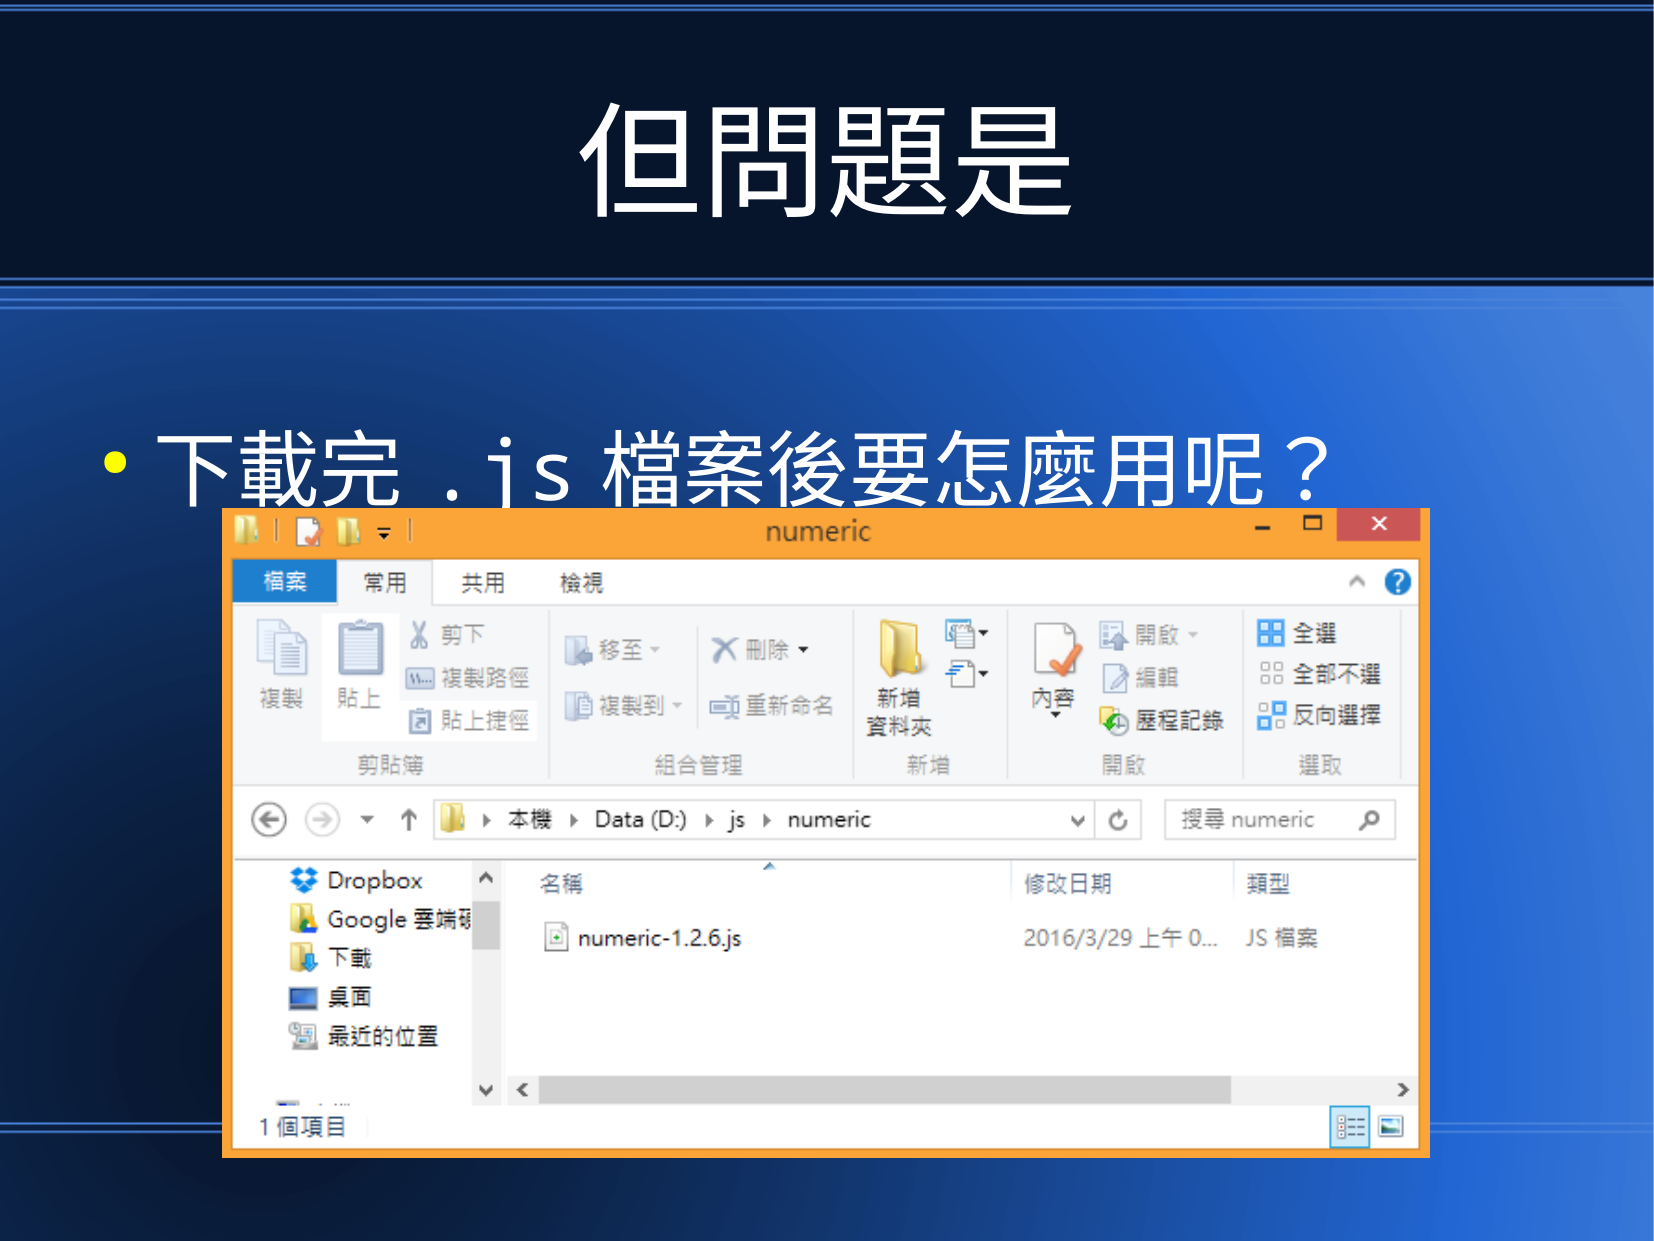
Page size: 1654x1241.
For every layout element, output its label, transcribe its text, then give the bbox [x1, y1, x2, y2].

picture [0, 0, 1654, 1241]
list 下載完.js檔案後要怎麼用呢？ [82, 343, 1571, 1241]
picture [222, 508, 1430, 1158]
title 但問題是 [82, 49, 1571, 257]
